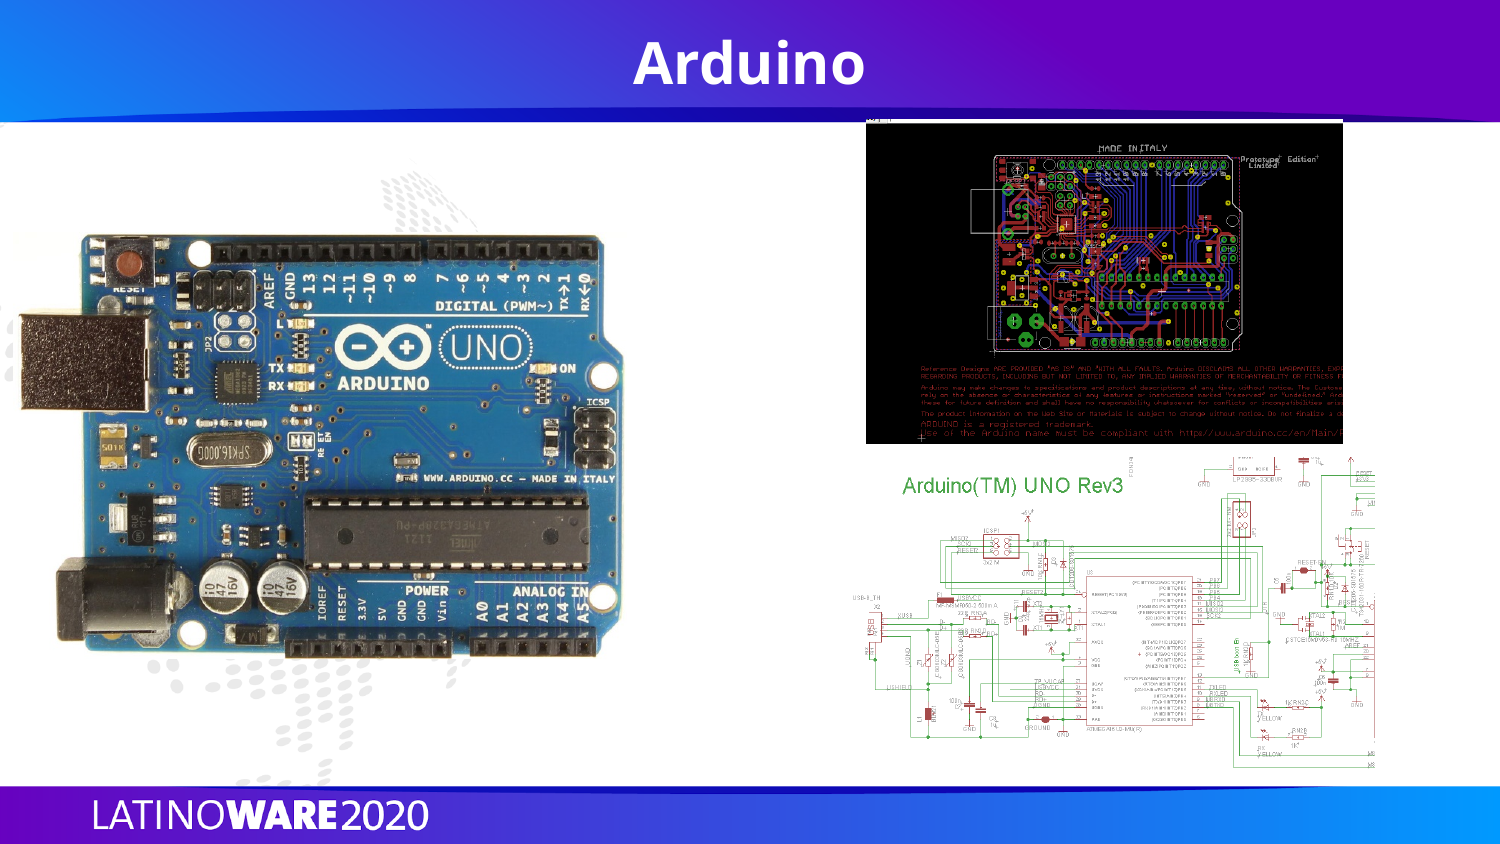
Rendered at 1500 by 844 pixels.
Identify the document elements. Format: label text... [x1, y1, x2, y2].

title Arduino [51, 11, 1449, 106]
picture [0, 0, 1500, 844]
